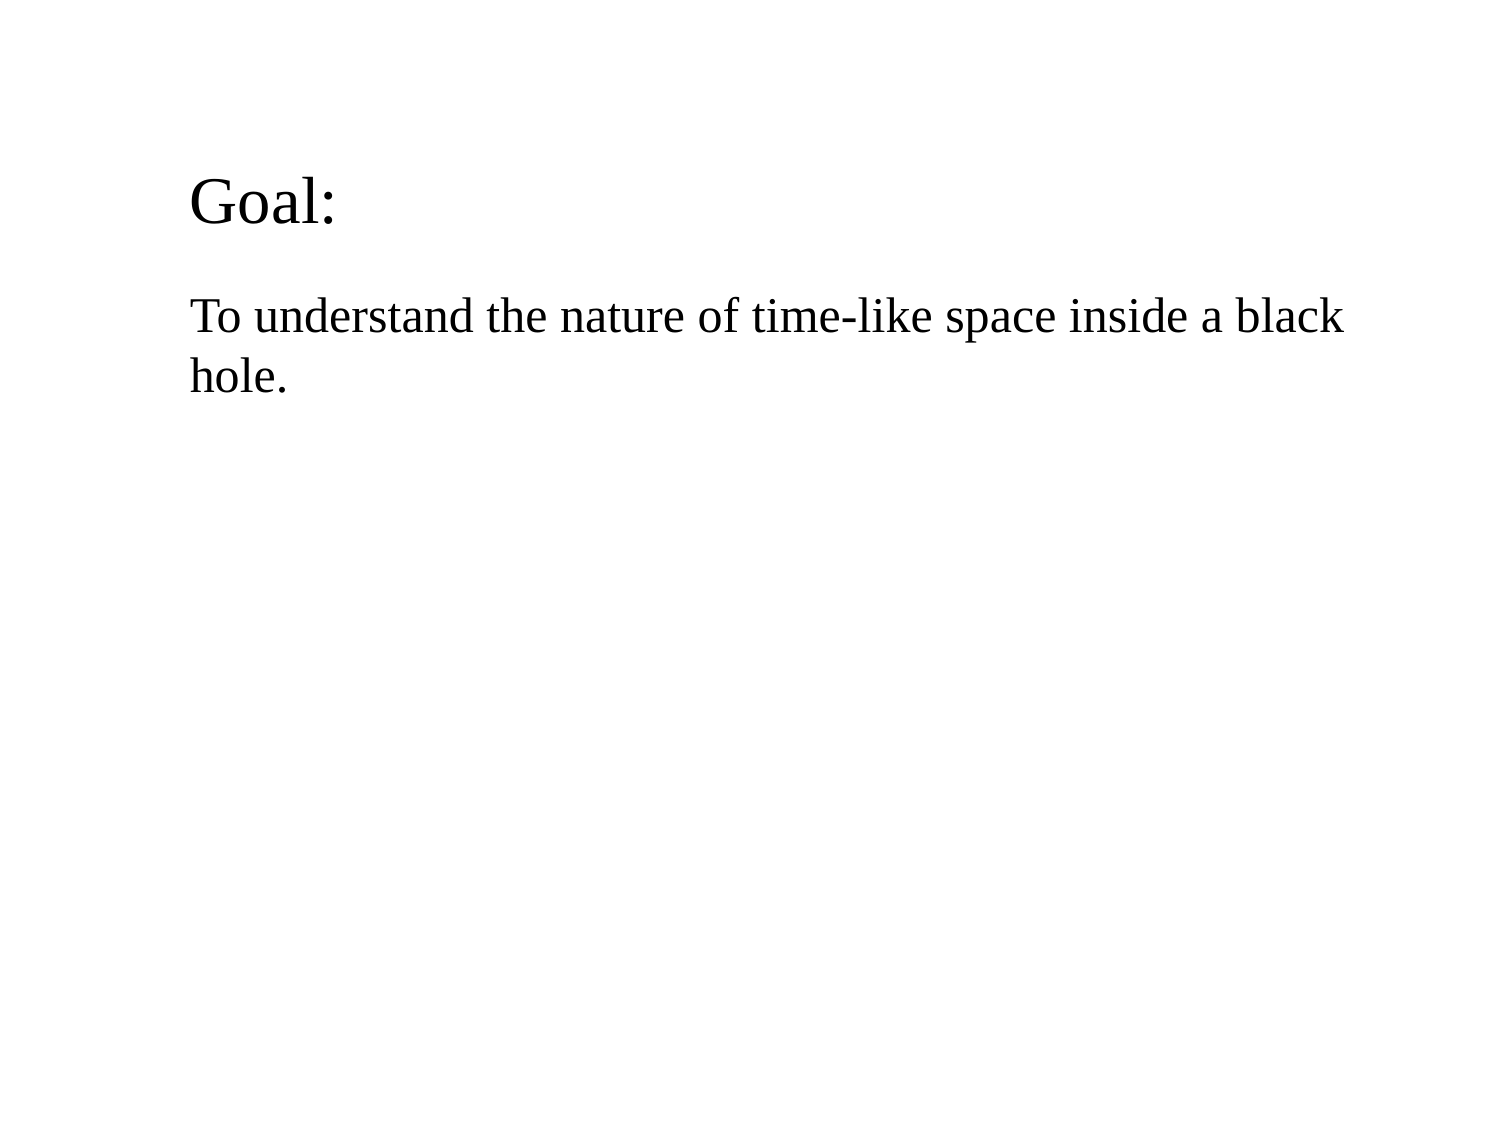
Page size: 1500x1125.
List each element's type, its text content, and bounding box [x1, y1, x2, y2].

text_box Goal: To understand the nature of time-like space inside a black hole. [174, 149, 1388, 475]
